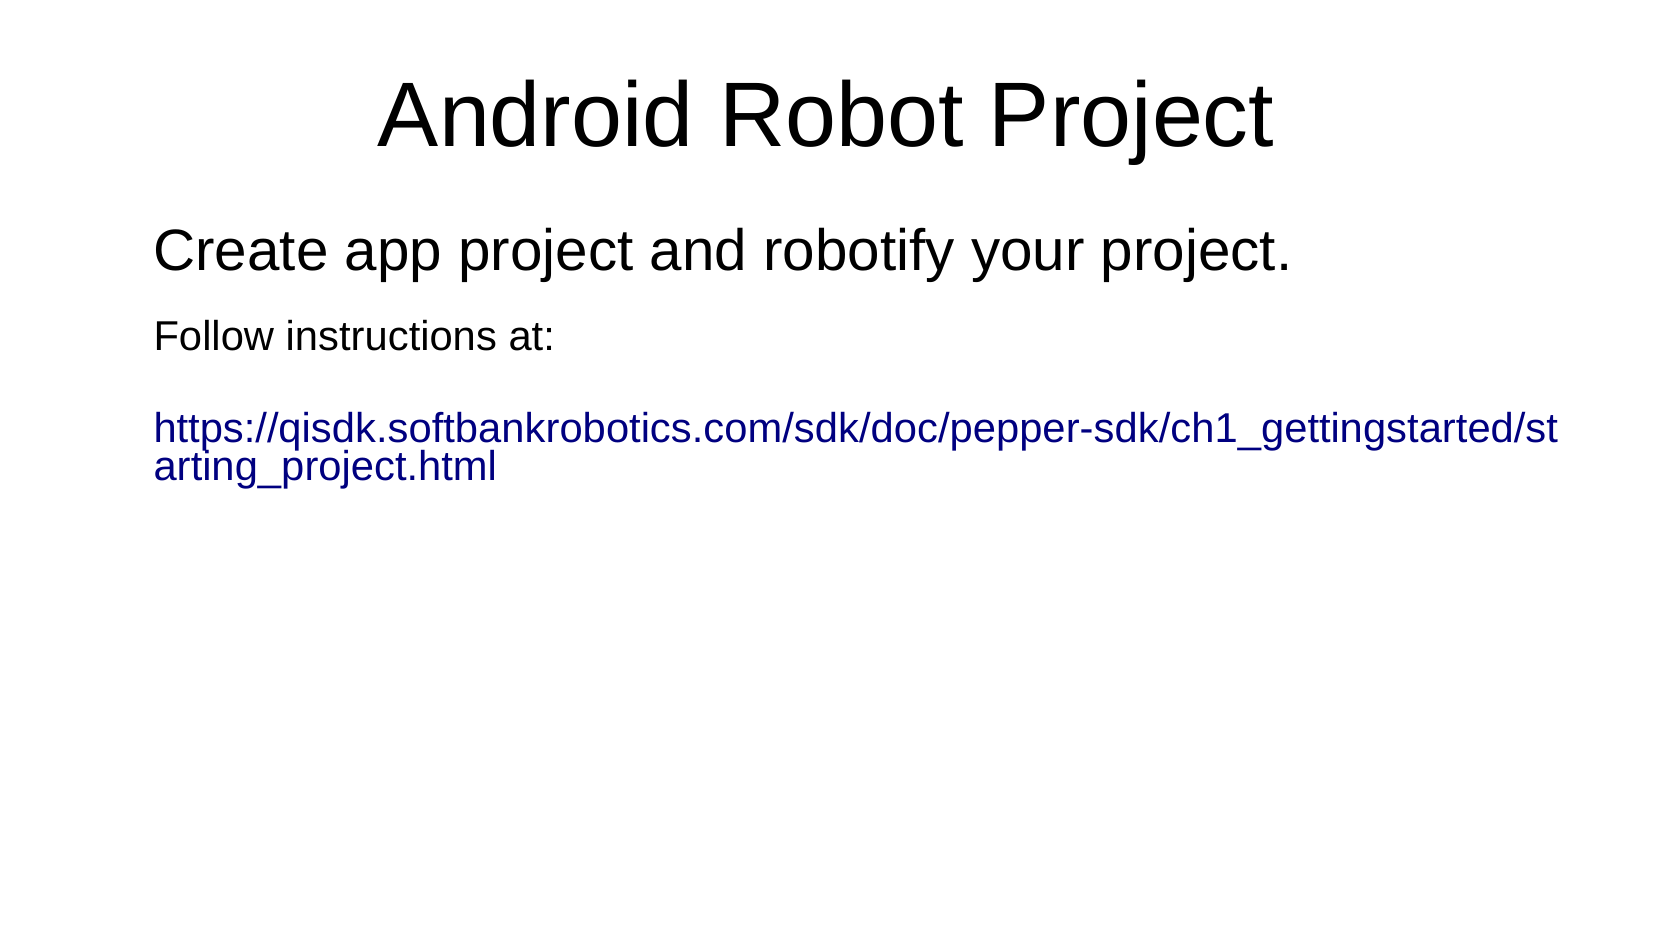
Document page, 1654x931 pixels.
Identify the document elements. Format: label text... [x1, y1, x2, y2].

title Android Robot Project [82, 37, 1571, 193]
list Create app project and robotify your project. Follow instructions at: https://qisdk.softbankrobotics.com/sdk/doc/pepper-sdk/ch1_gettingstarted/starting_project.html [82, 217, 1571, 758]
